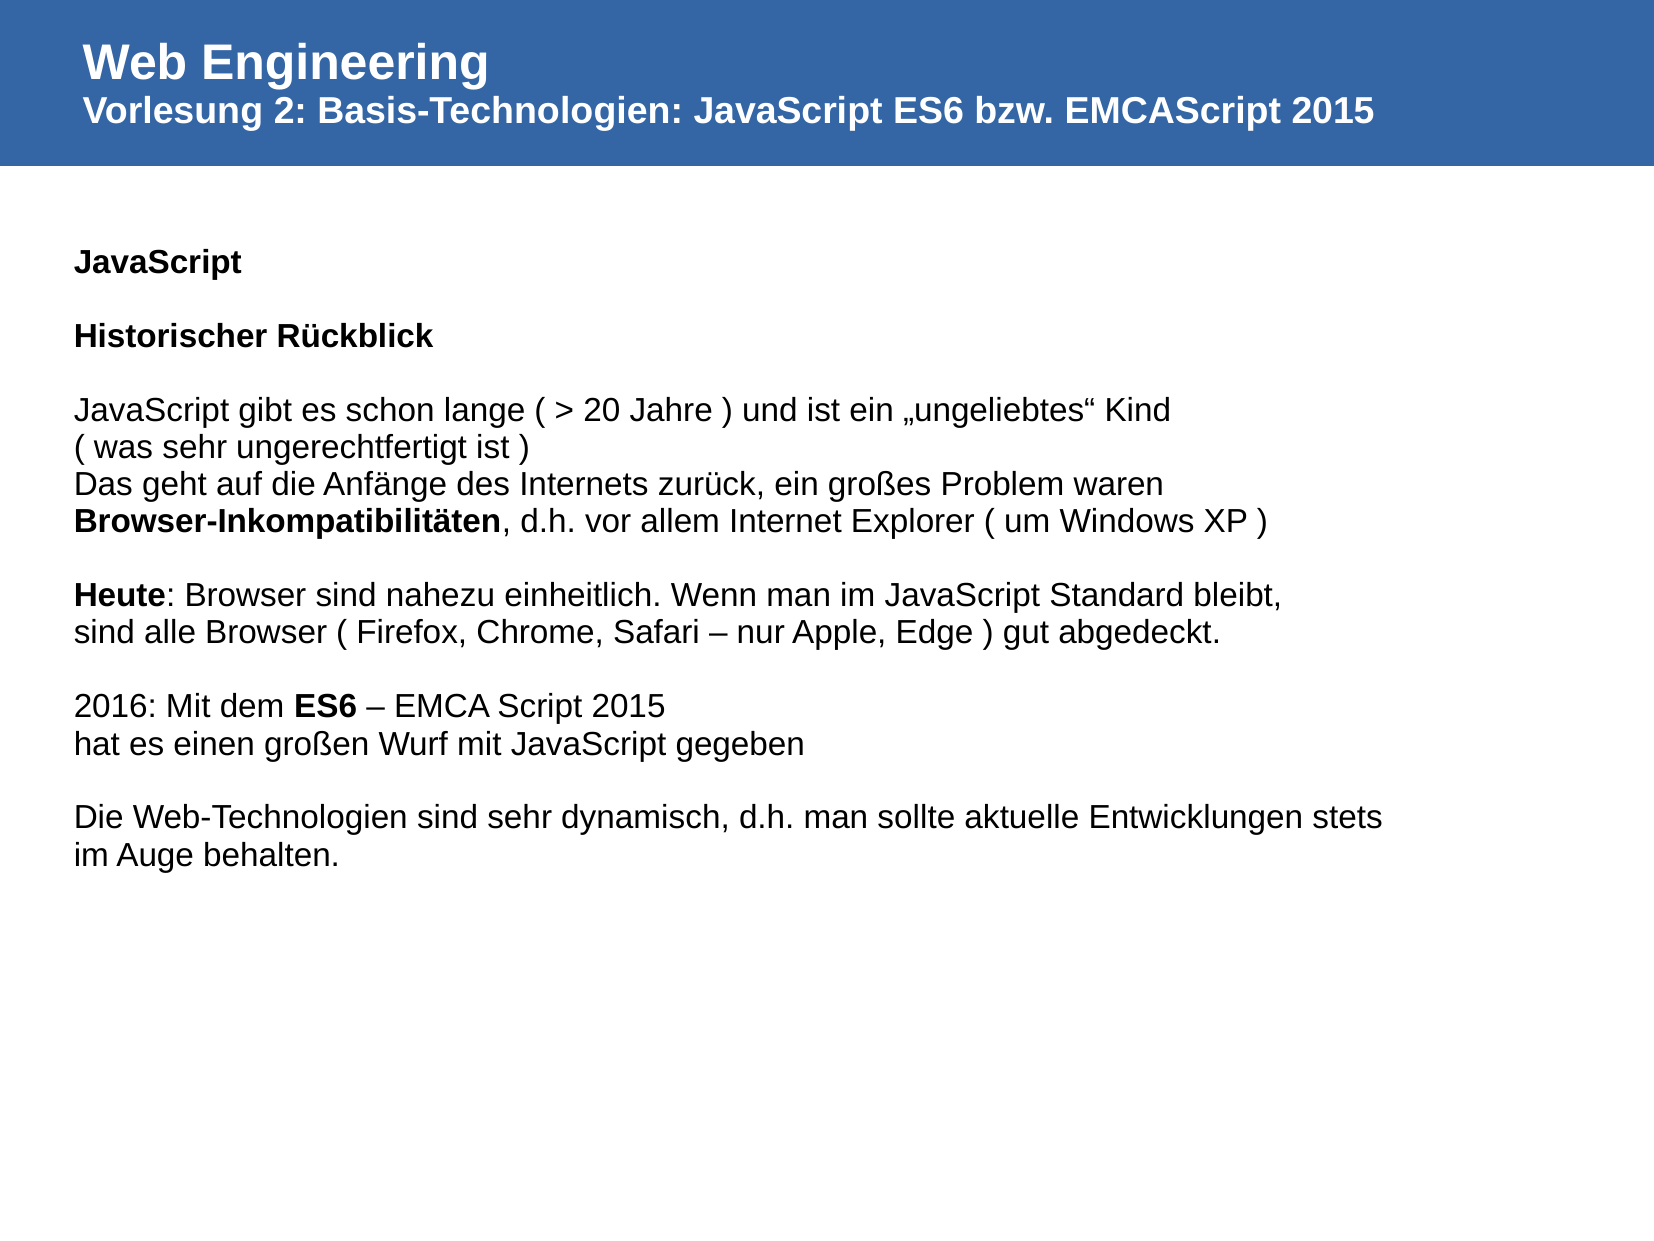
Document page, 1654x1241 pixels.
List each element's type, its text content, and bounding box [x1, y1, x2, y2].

text_box JavaScript Historischer Rückblick JavaScript gibt es schon lange ( > 20 Jahre ) und ist ein „ungeliebtes“ Kind ( was sehr ungerechtfertigt ist ) Das geht auf die Anfänge des Internets zurück, ein großes Problem waren Browser-Inkompatibilitäten, d.h. vor allem Internet Explorer ( um Windows XP ) Heute: Browser sind nahezu einheitlich. Wenn man im JavaScript Standard bleibt, sind alle Browser ( Firefox, Chrome, Safari – nur Apple, Edge ) gut abgedeckt. 2016: Mit dem ES6 – EMCA Script 2015 hat es einen großen Wurf mit JavaScript gegeben Die Web-Technologien sind sehr dynamisch, d.h. man sollte aktuelle Entwicklungen stets im Auge behalten. [59, 236, 1508, 960]
title Web Engineering Vorlesung 2: Basis-Technologien: JavaScript ES6 bzw. EMCAScript 2015 [82, 0, 1571, 166]
